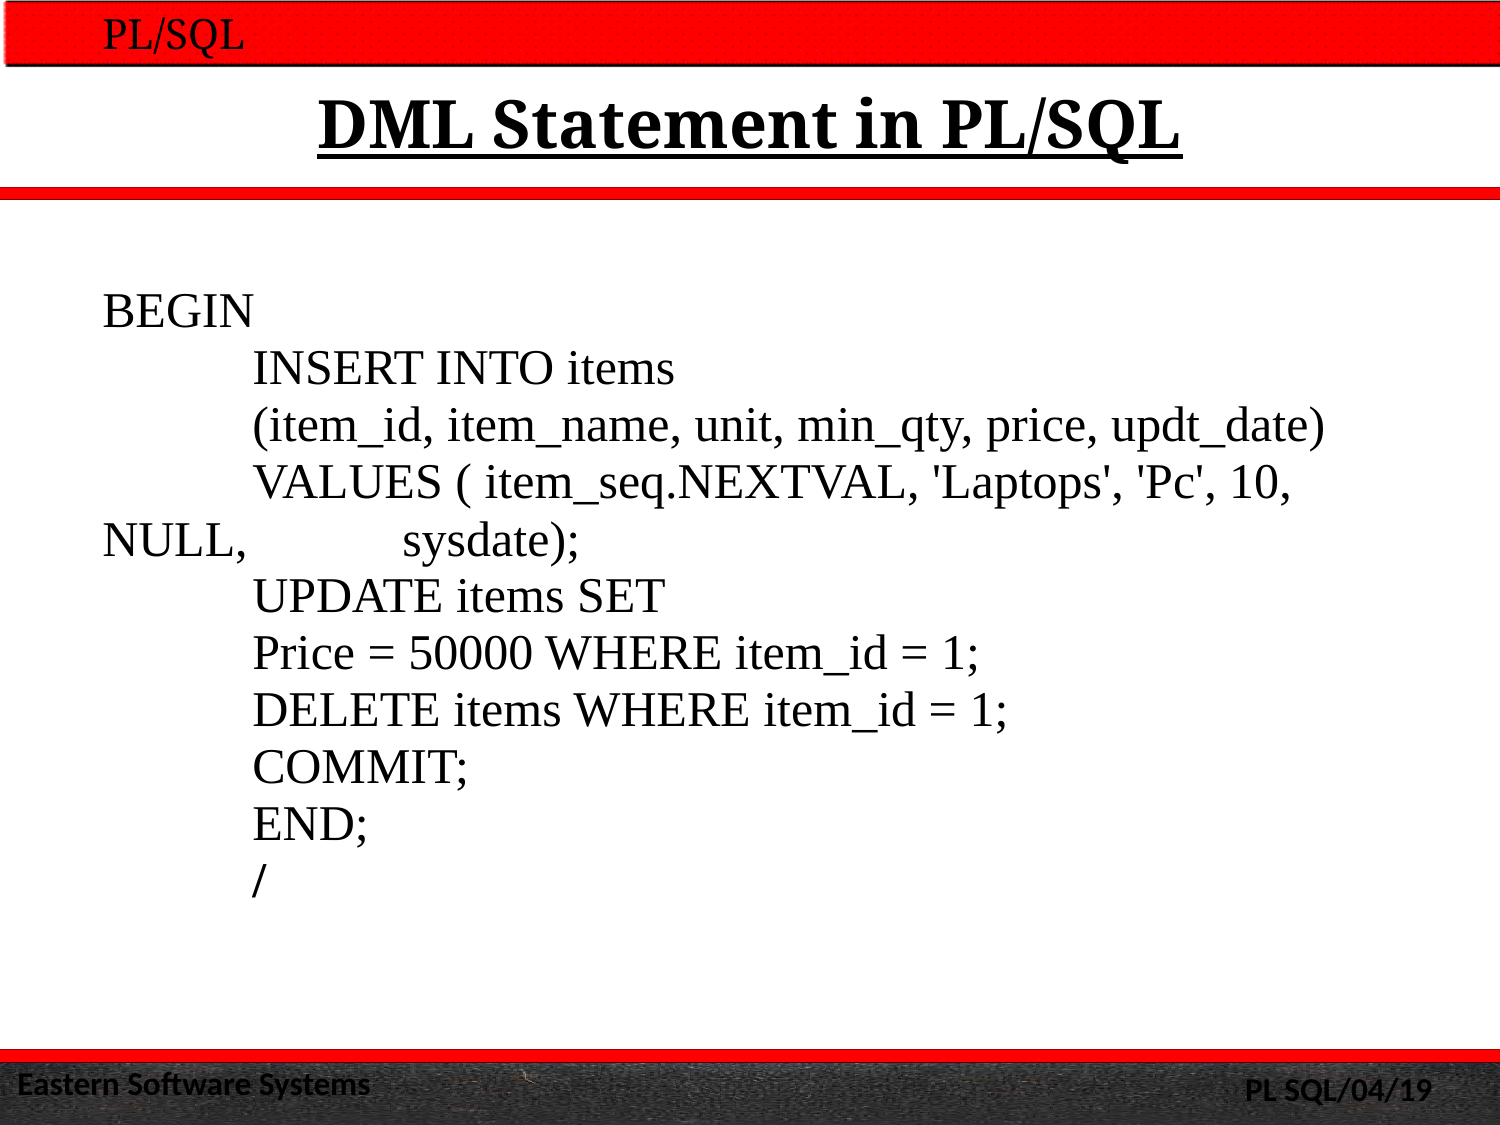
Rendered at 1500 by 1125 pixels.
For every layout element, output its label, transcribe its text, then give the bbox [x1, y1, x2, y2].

text_box DML Statement in PL/SQL [0, 74, 1500, 170]
text_box PL/SQL [87, 0, 288, 65]
picture [0, 187, 1500, 200]
text_box BEGIN INSERT INTO items (item_id, item_name, unit, min_qty, price, updt_date) VALUES ( item_seq.NEXTVAL, 'Laptops', 'Pc', 10, NULL, sysdate); UPDATE items SET Price = 50000 WHERE item_id = 1; DELETE items WHERE item_id = 1; COMMIT; END; / [87, 275, 1413, 917]
text_box PL SQL/04/19 [480, 1060, 1500, 1125]
text_box Eastern Software Systems [2, 1054, 394, 1110]
picture [0, 0, 1500, 69]
picture [0, 1049, 1500, 1125]
